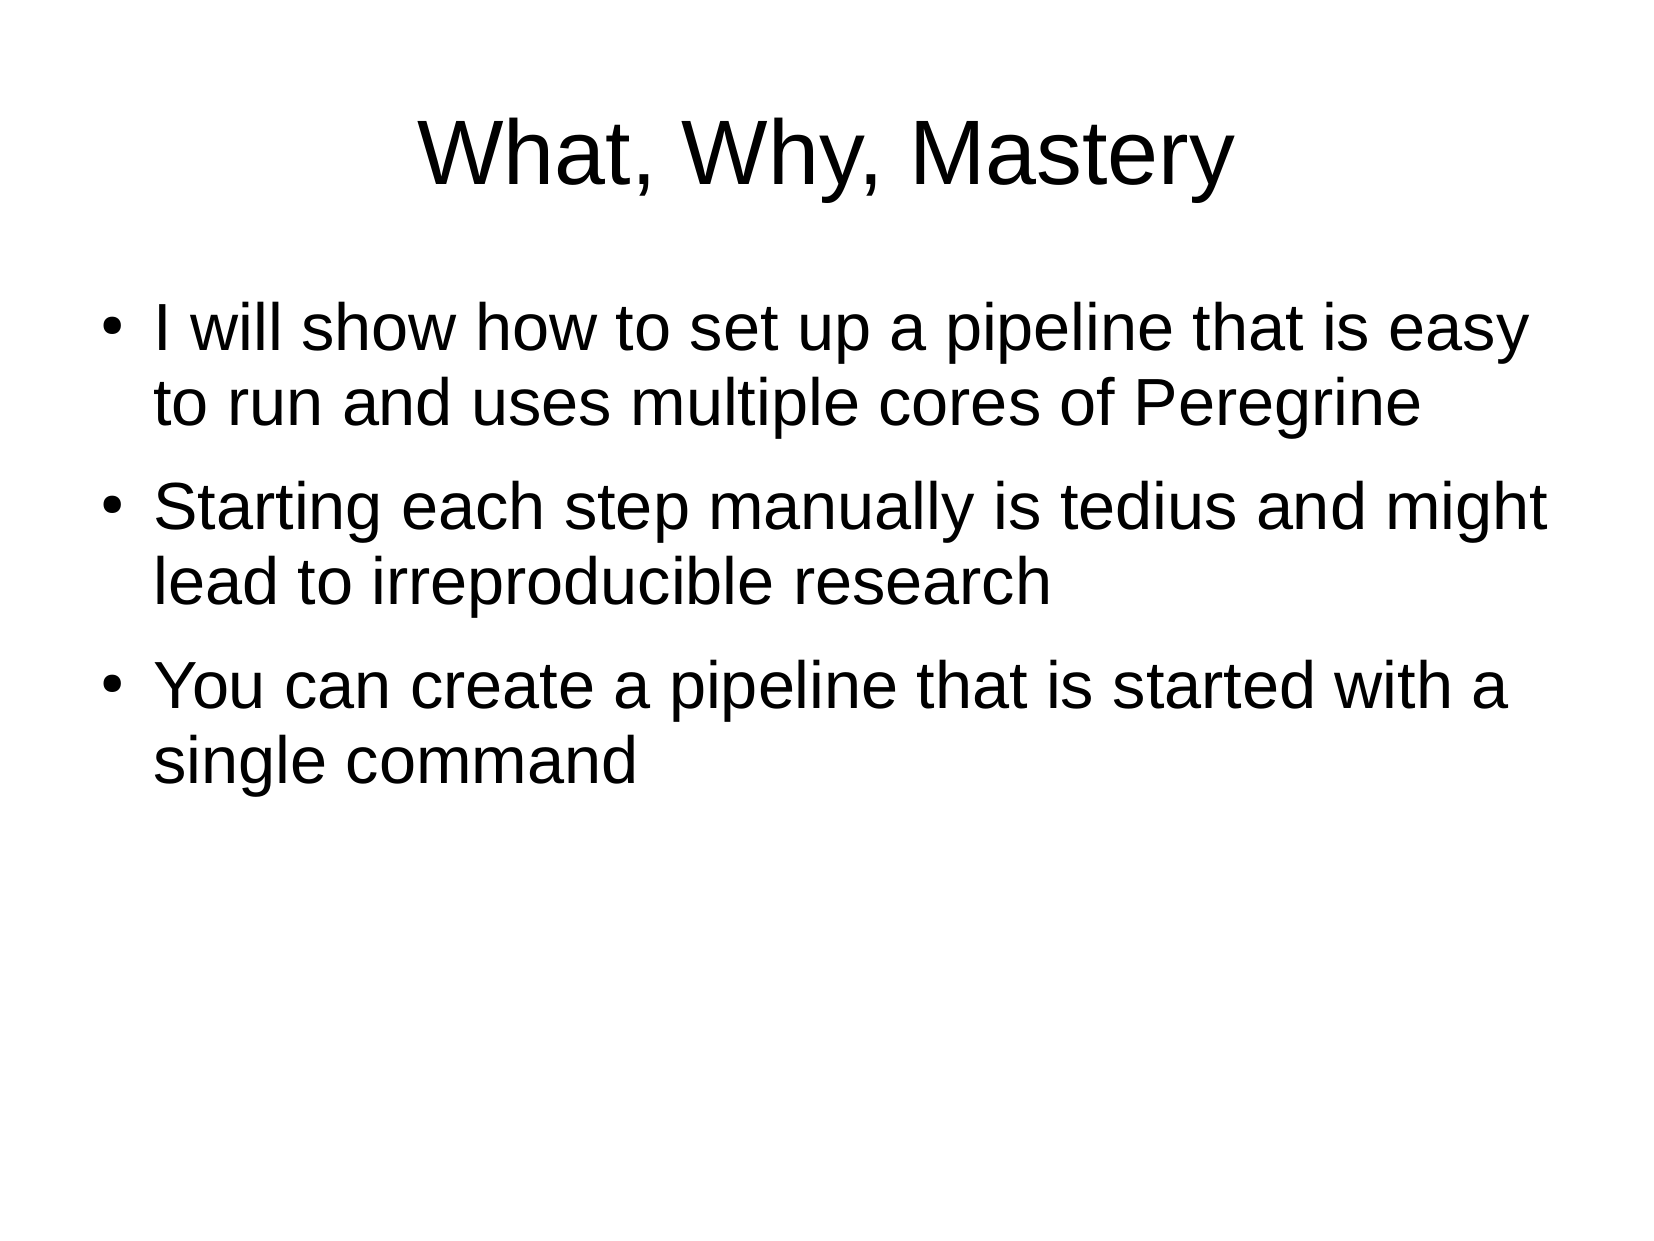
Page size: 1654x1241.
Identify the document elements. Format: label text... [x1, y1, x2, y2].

list I will show how to set up a pipeline that is easy to run and uses multiple cores of Peregrine Starting each step manually is tedius and might lead to irreproducible research You can create a pipeline that is started with a single command [82, 290, 1571, 1010]
title What, Why, Mastery [82, 49, 1571, 257]
